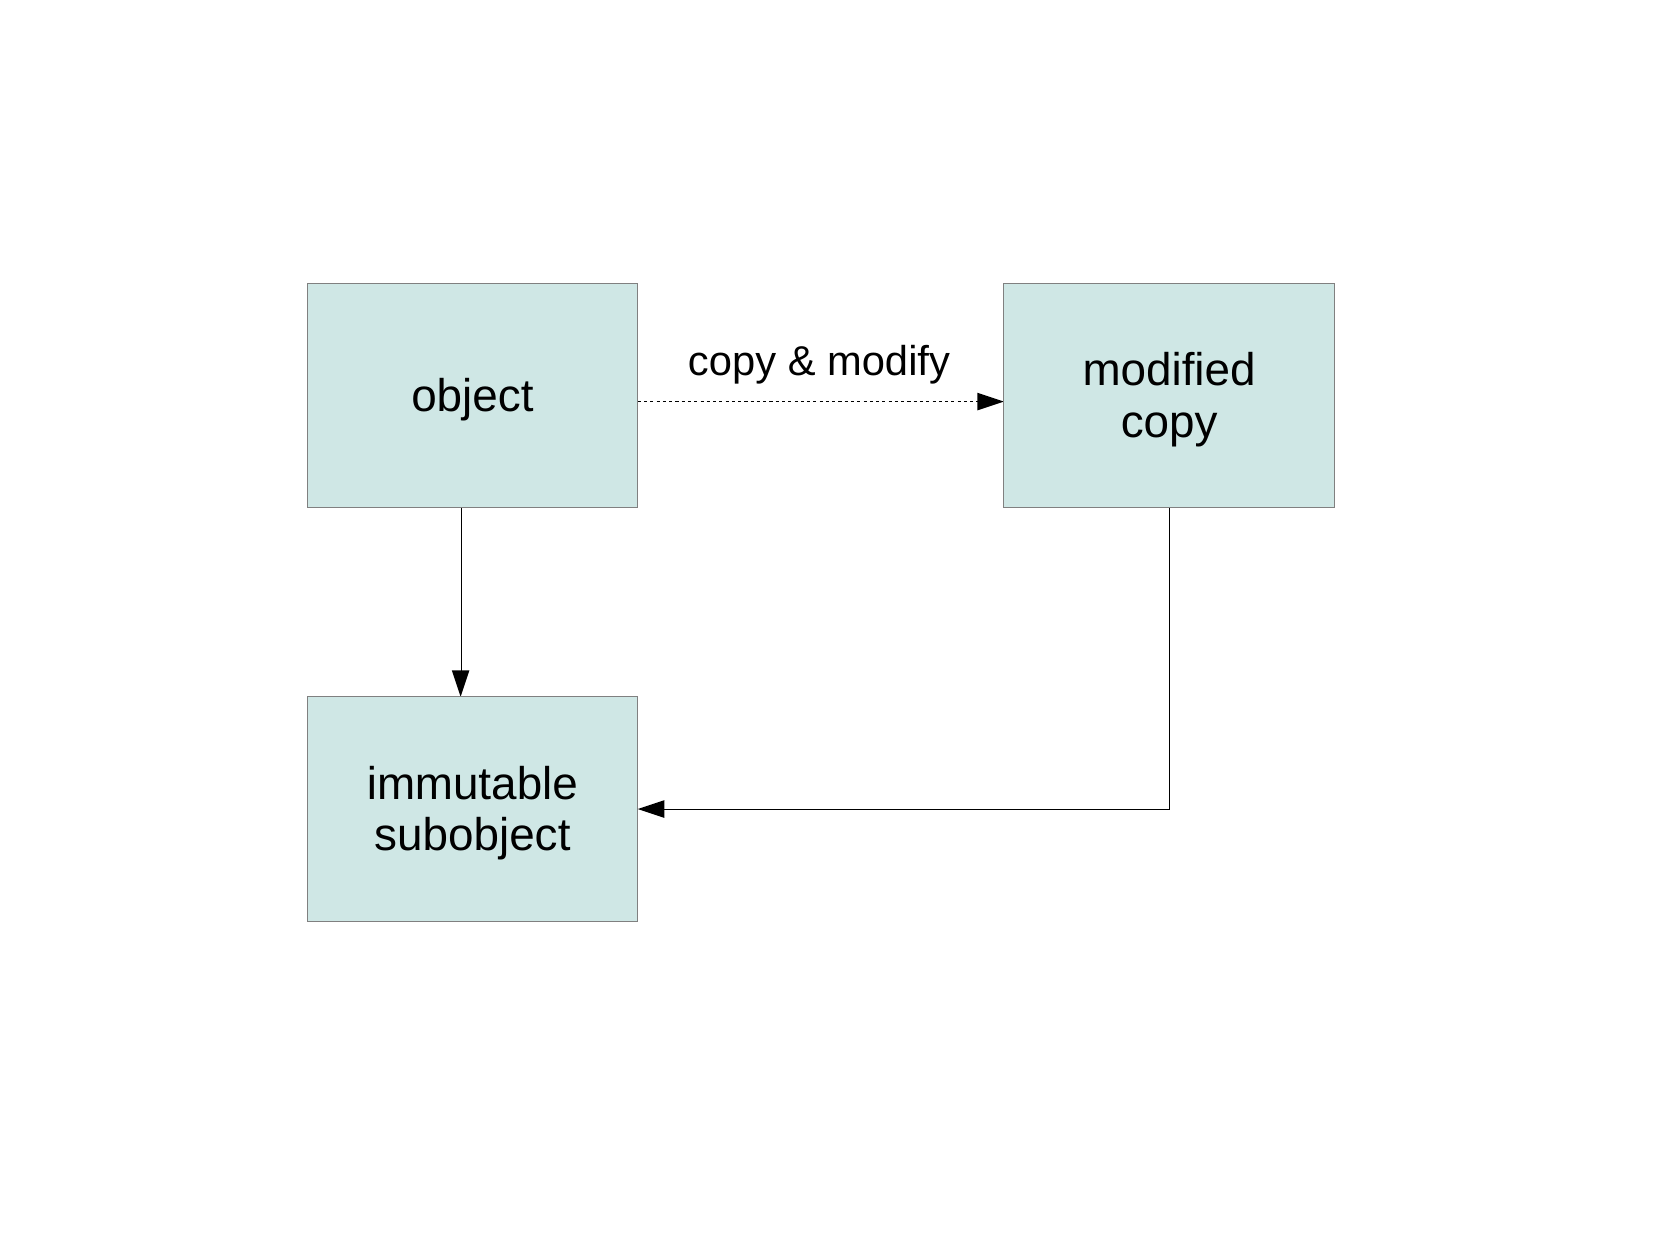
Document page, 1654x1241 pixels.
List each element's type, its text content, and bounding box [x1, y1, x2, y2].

text_box immutable subobject [307, 696, 638, 922]
text_box modified copy [1003, 283, 1335, 508]
text_box object [307, 283, 638, 508]
text_box copy & modify [673, 330, 965, 400]
